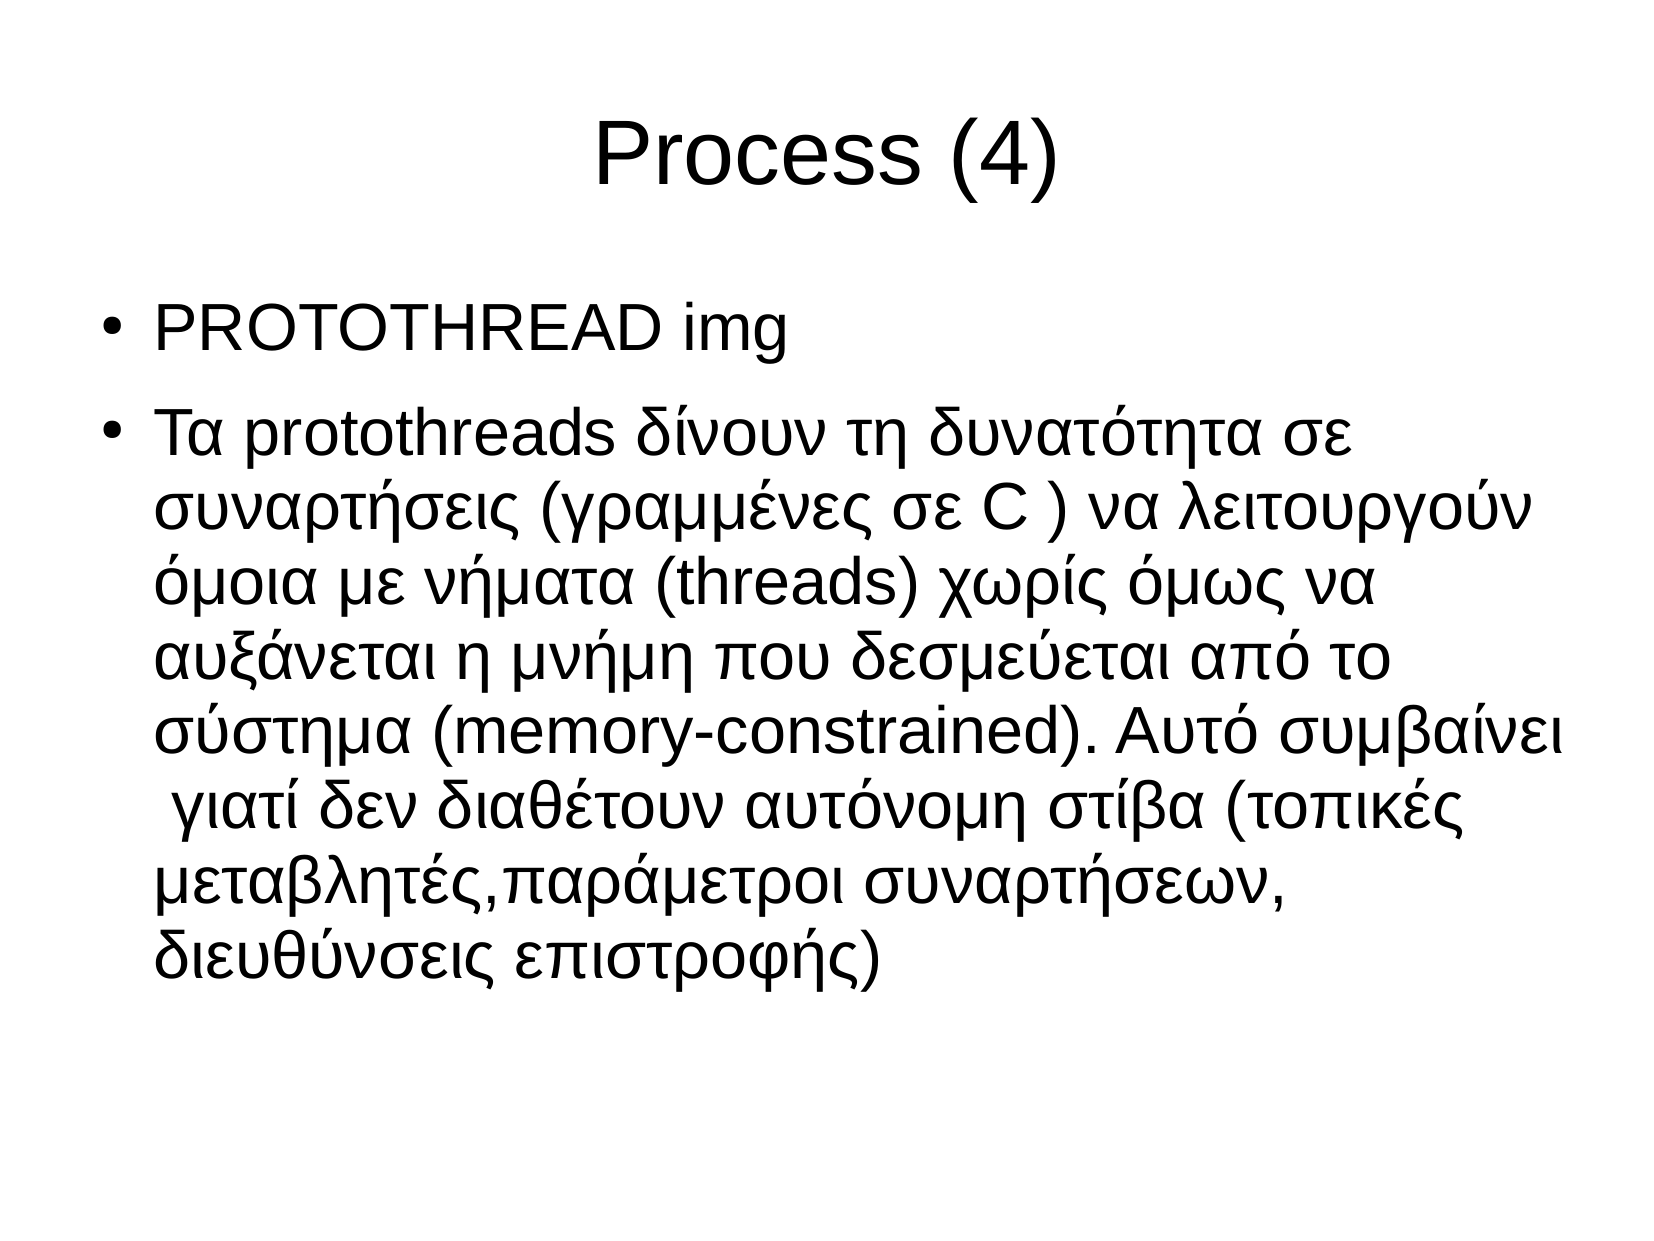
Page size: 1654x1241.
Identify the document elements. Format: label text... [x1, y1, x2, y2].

title Process (4) [82, 49, 1571, 257]
list PROTOTHREAD img Τα protothreads δίνουν τη δυνατότητα σε συναρτήσεις (γραμμένες σε C ) να λειτουργούν όμοια με νήματα (threads) χωρίς όμως να αυξάνεται η μνήμη που δεσμεύεται από το σύστημα (memory-constrained). Αυτό συμβαίνει γιατί δεν διαθέτουν αυτόνομη στίβα (τοπικές μεταβλητές,παράμετροι συναρτήσεων, διευθύνσεις επιστροφής) [82, 290, 1571, 1010]
